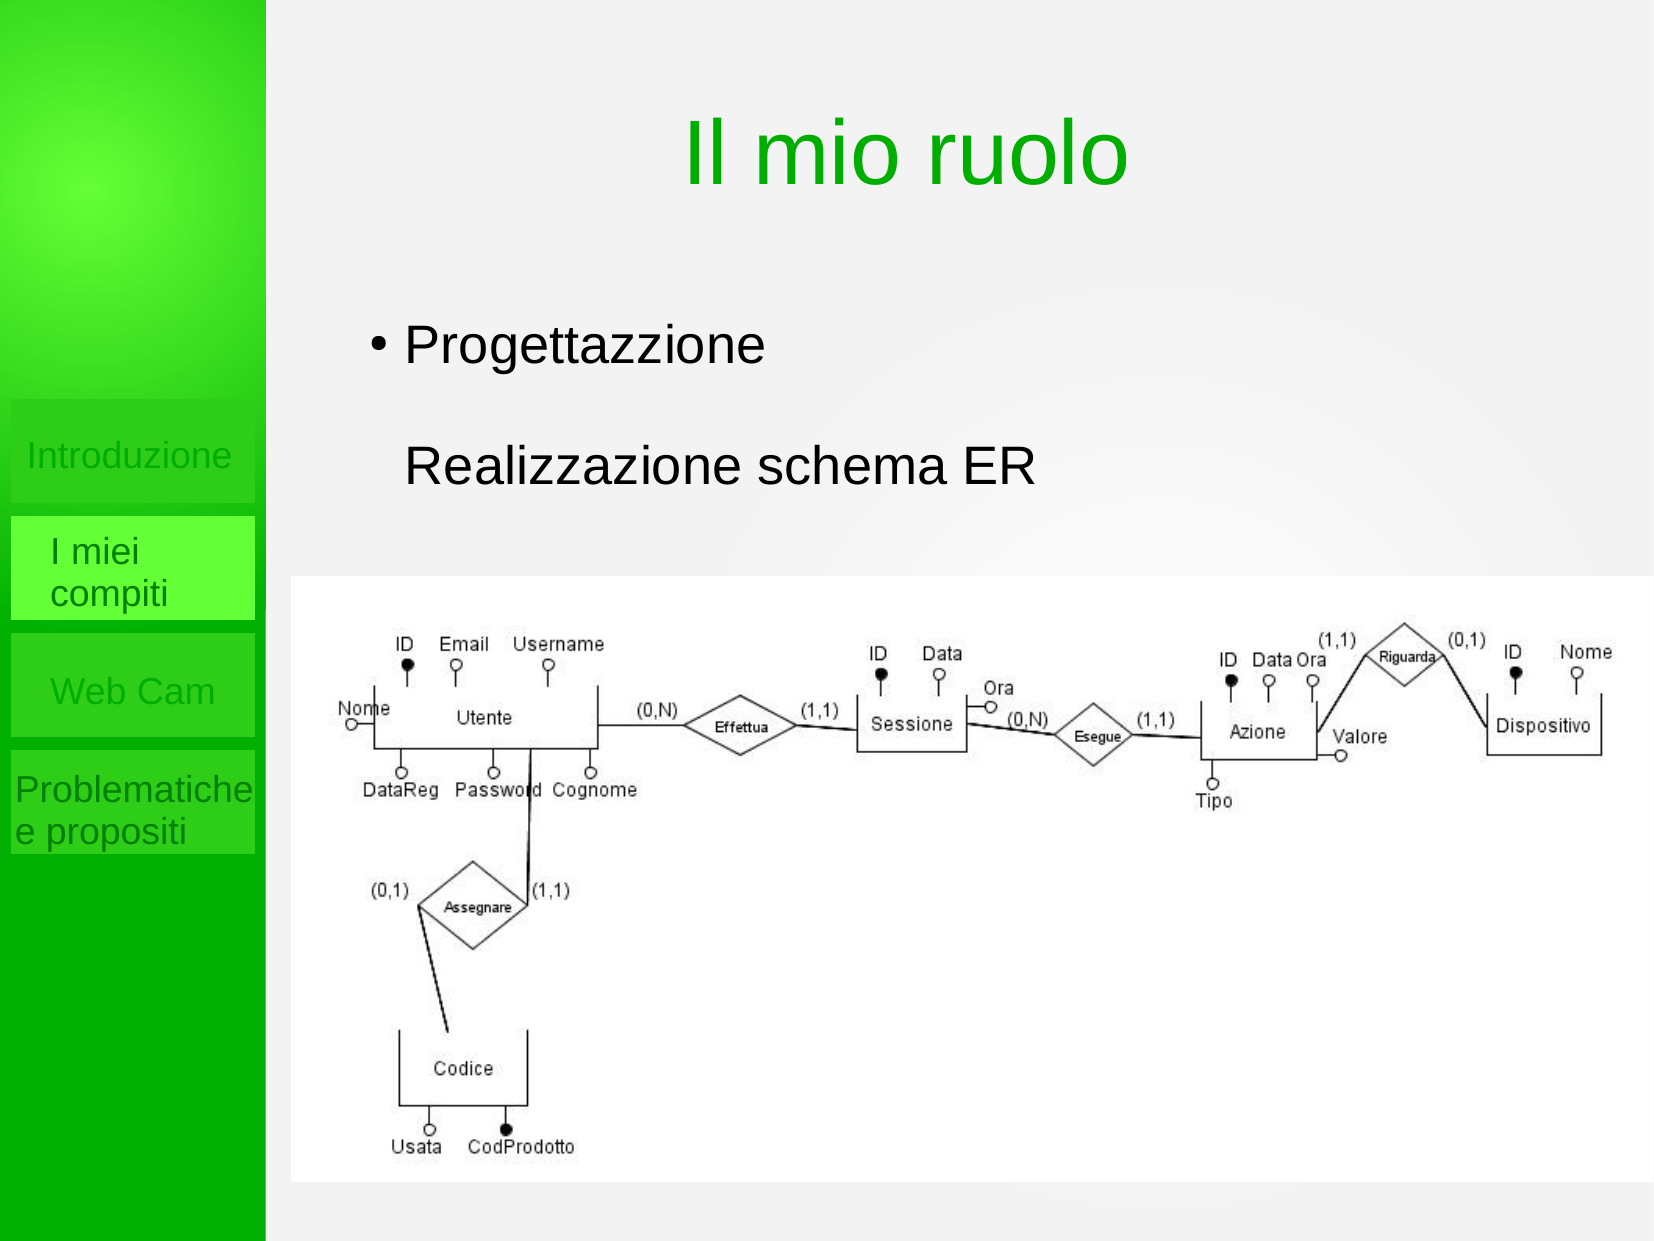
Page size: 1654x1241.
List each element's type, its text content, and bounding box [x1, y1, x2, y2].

title Il mio ruolo [537, 49, 1276, 257]
picture [291, 576, 1654, 1182]
text_box Introduzione [11, 427, 296, 485]
text_box Problematiche e propositi [0, 760, 272, 860]
text_box Progettazzione Realizzazione schema ER [354, 307, 1548, 504]
text_box I miei compiti [35, 523, 252, 623]
text_box Web Cam [35, 663, 265, 720]
